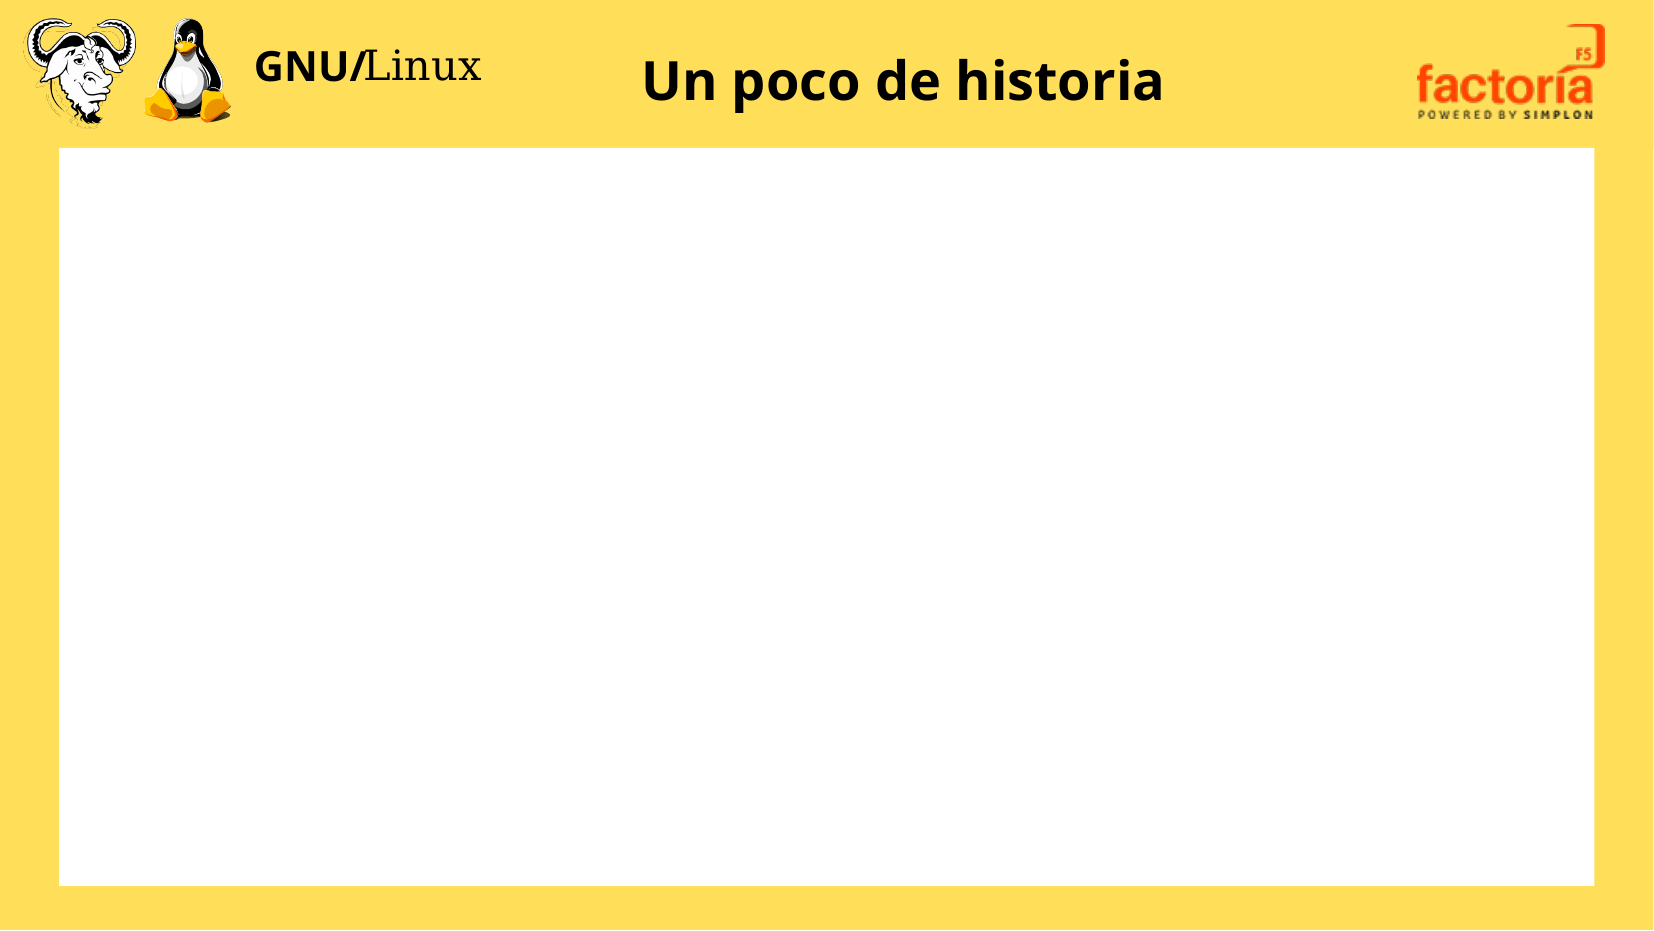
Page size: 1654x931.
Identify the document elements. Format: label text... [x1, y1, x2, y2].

text_box [0, 0, 1654, 886]
picture [27, 18, 240, 133]
title Linux [369, 45, 487, 91]
title GNU/ [253, 35, 369, 95]
text_box Un poco de historia [626, 35, 1182, 110]
picture [1417, 24, 1605, 119]
